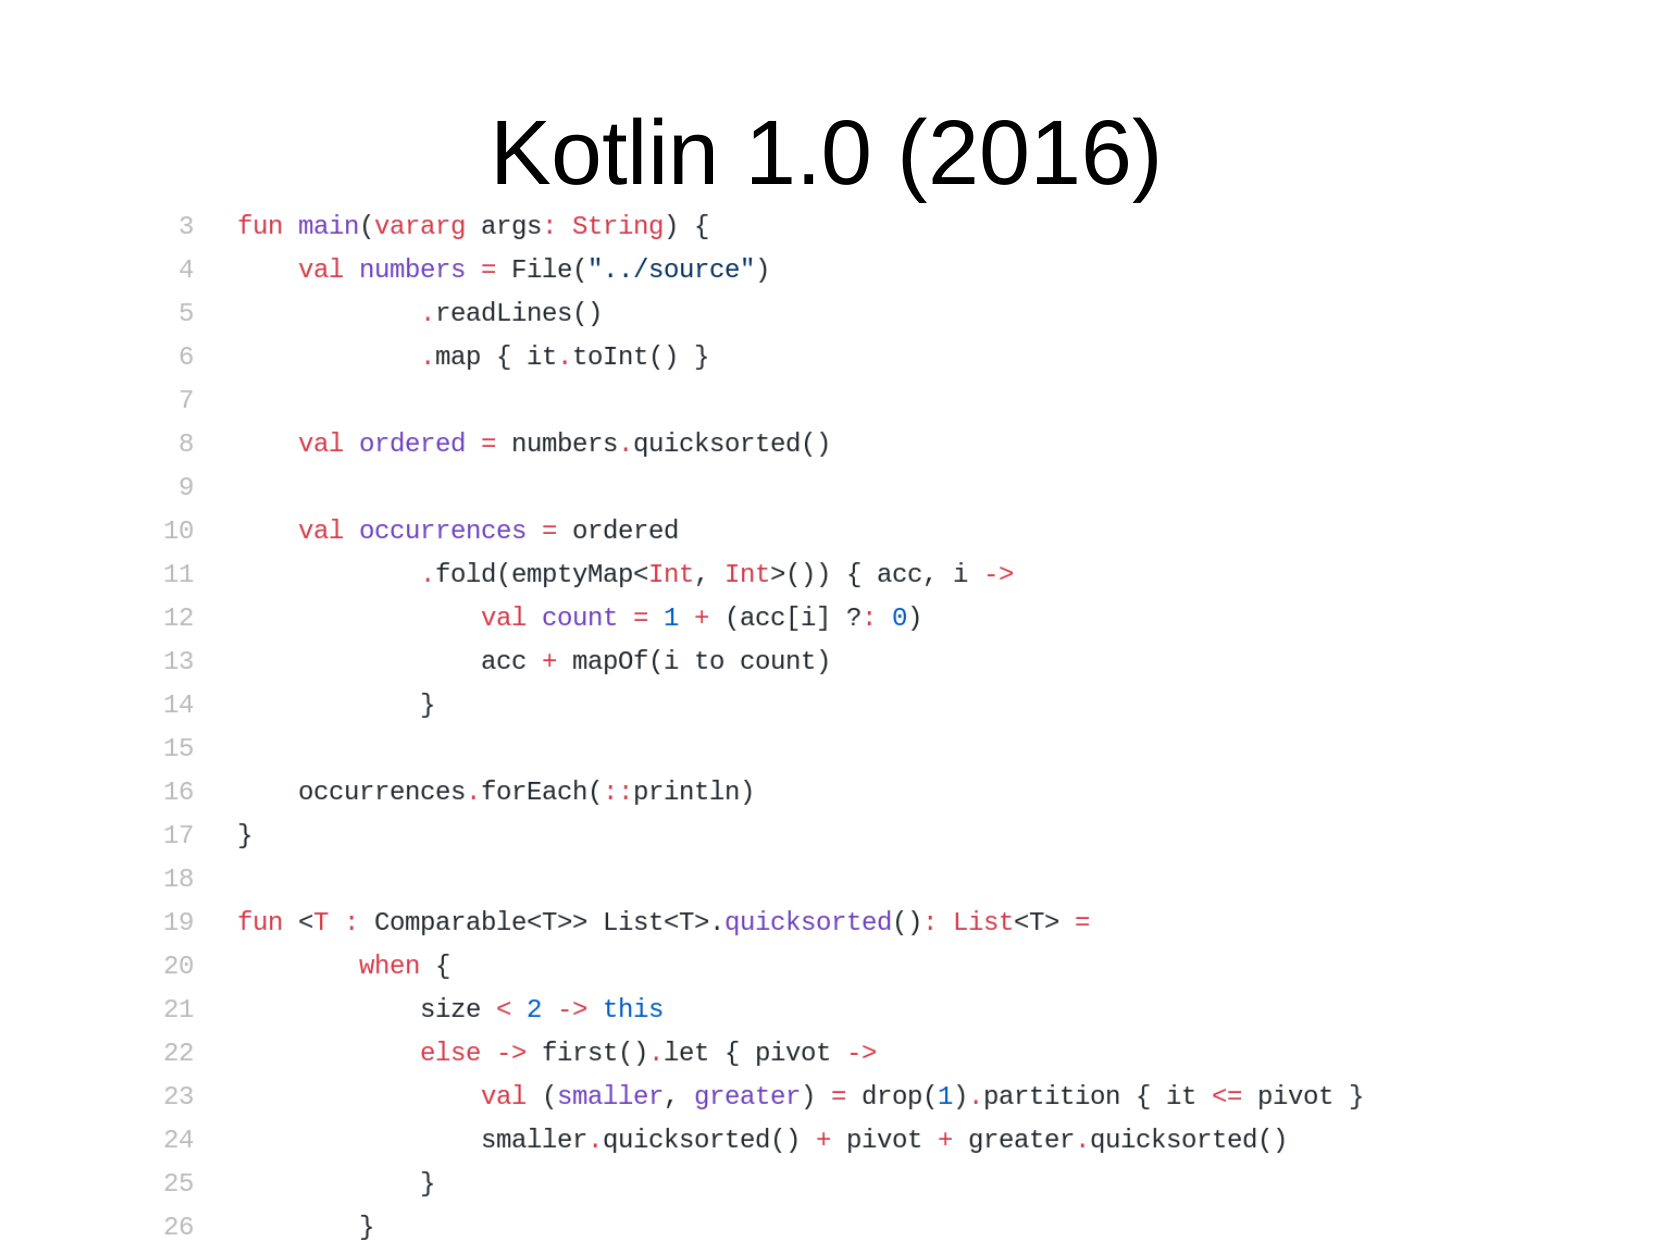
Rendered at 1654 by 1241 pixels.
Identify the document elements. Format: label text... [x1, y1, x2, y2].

picture [159, 212, 1364, 1241]
title Kotlin 1.0 (2016) [82, 49, 1571, 257]
